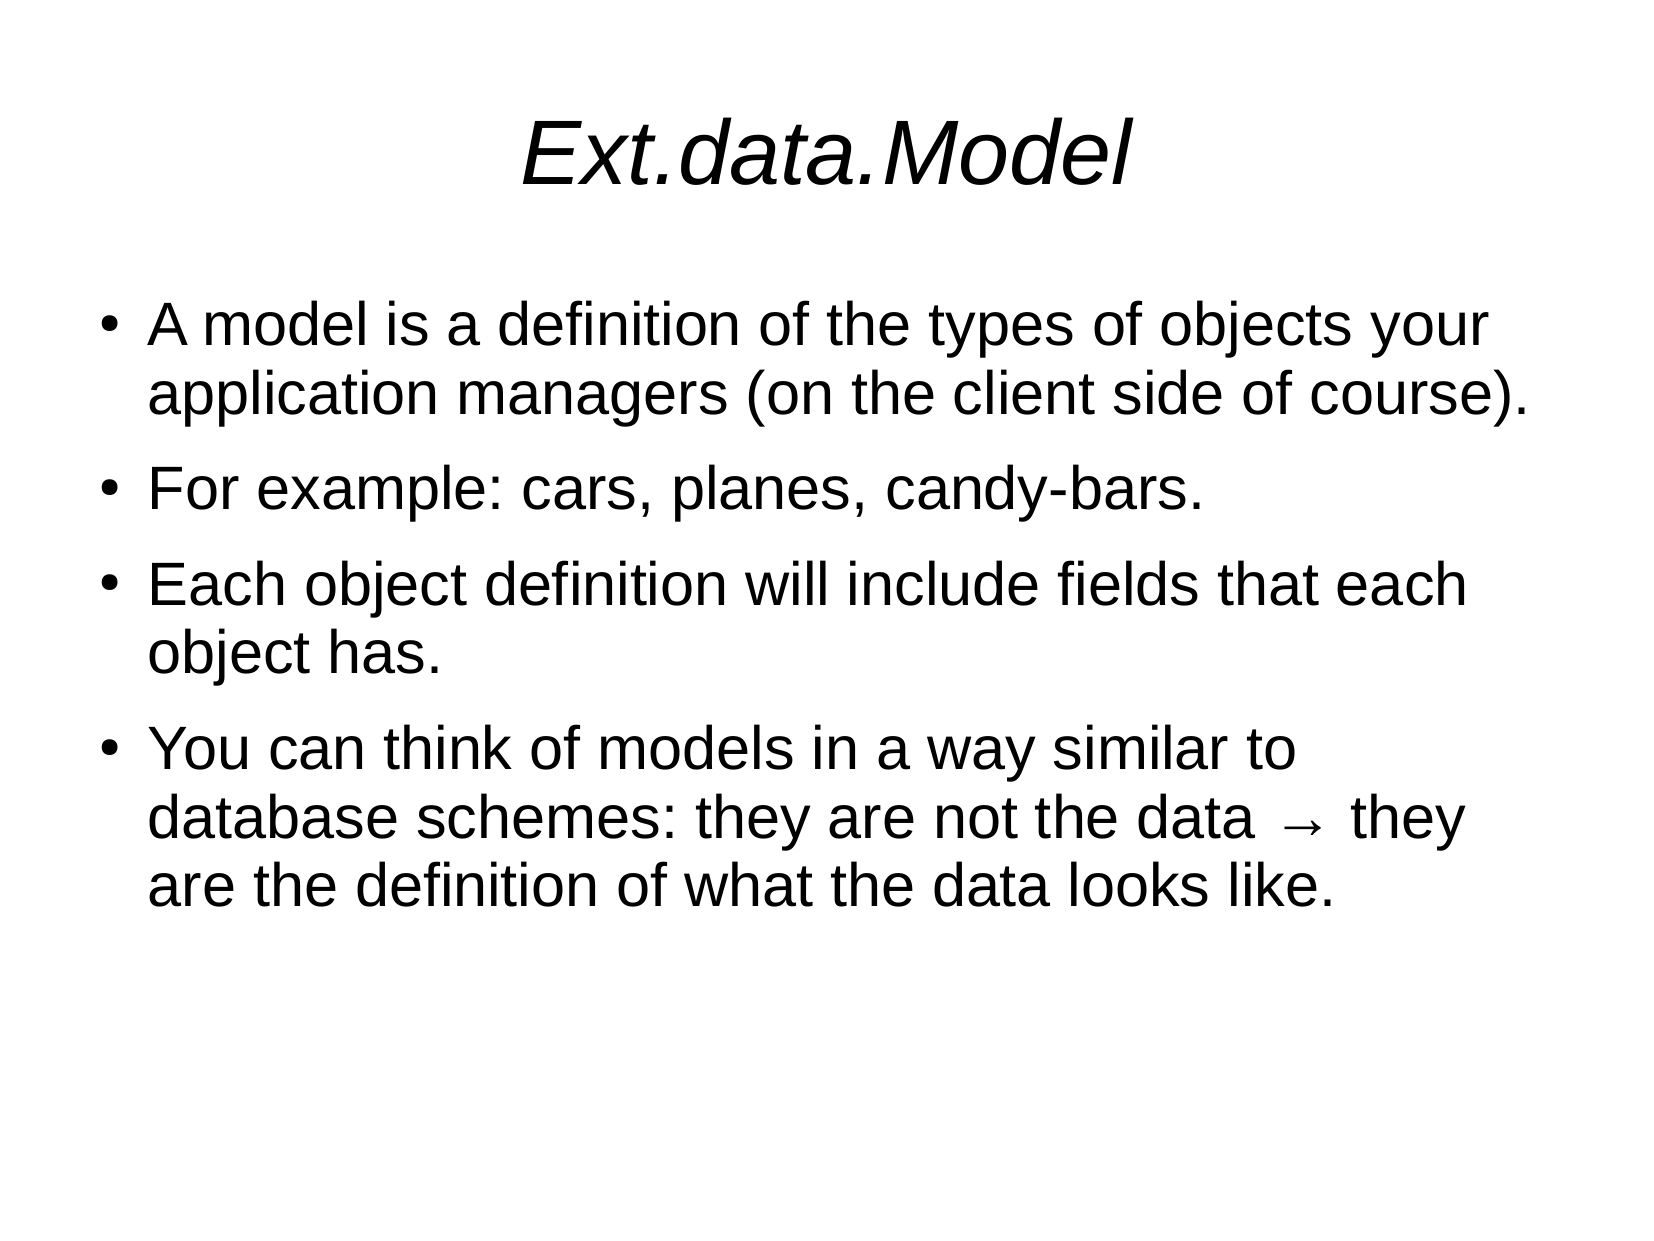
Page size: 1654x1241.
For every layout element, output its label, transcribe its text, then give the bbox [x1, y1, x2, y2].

title Ext.data.Model [82, 49, 1571, 257]
list A model is a definition of the types of objects your application managers (on the client side of course). For example: cars, planes, candy-bars. Each object definition will include fields that each object has. You can think of models in a way similar to database schemes: they are not the data → they are the definition of what the data looks like. [82, 290, 1538, 1010]
